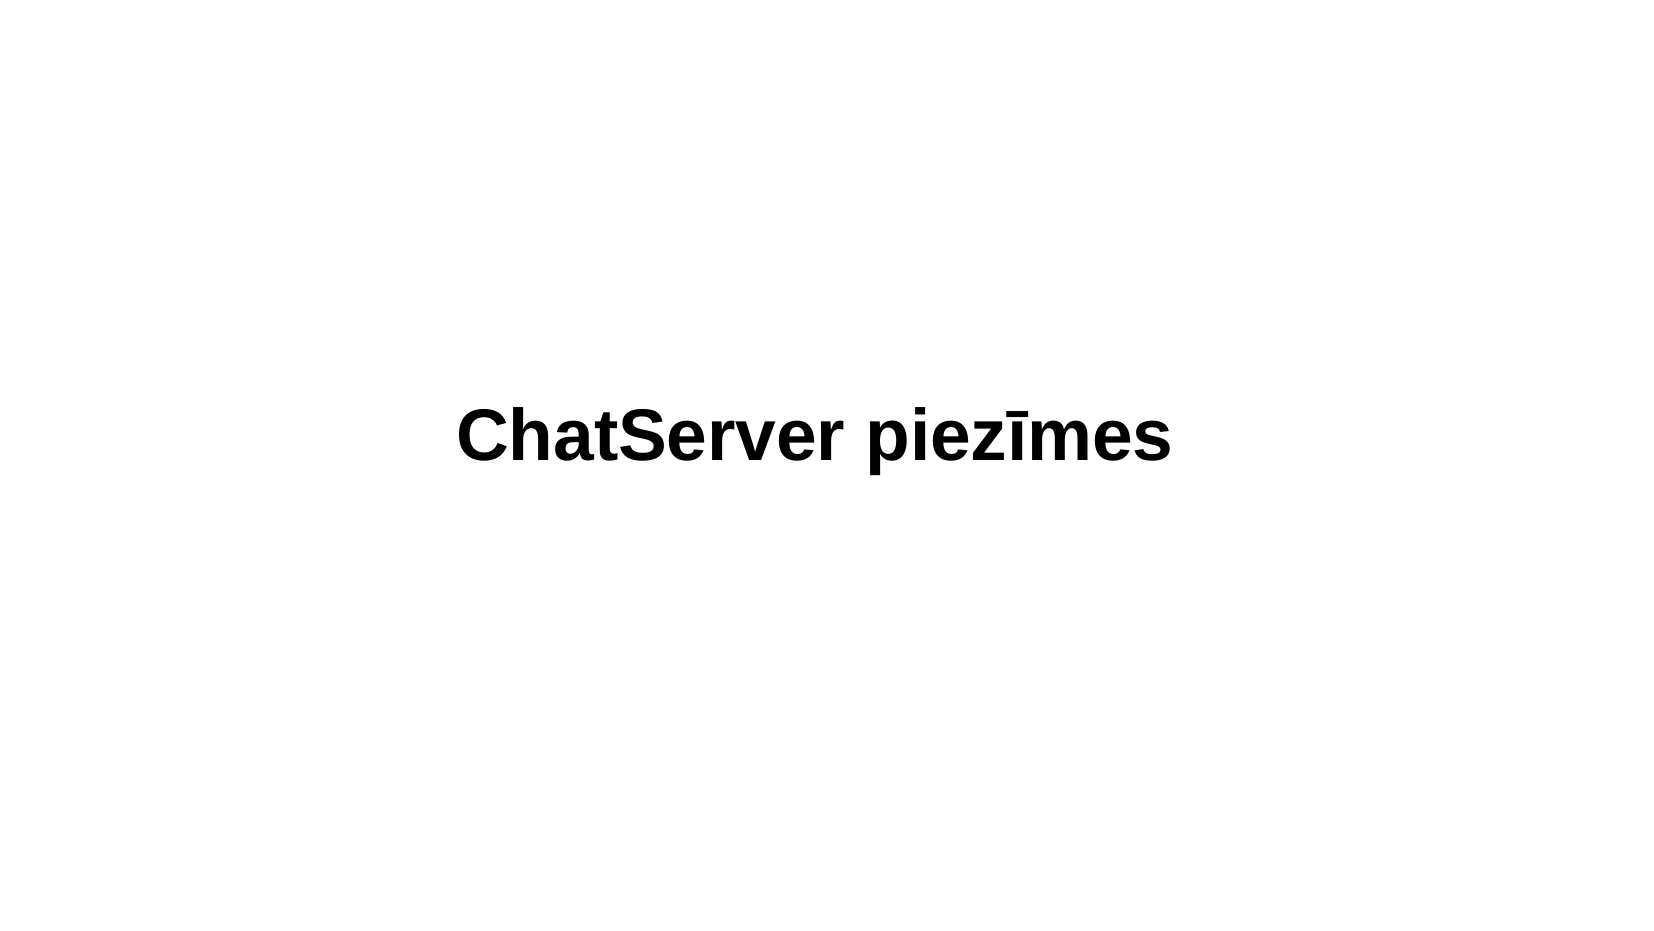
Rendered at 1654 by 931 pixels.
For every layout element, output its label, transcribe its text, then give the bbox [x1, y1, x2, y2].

title ChatServer piezīmes [70, 380, 1559, 491]
